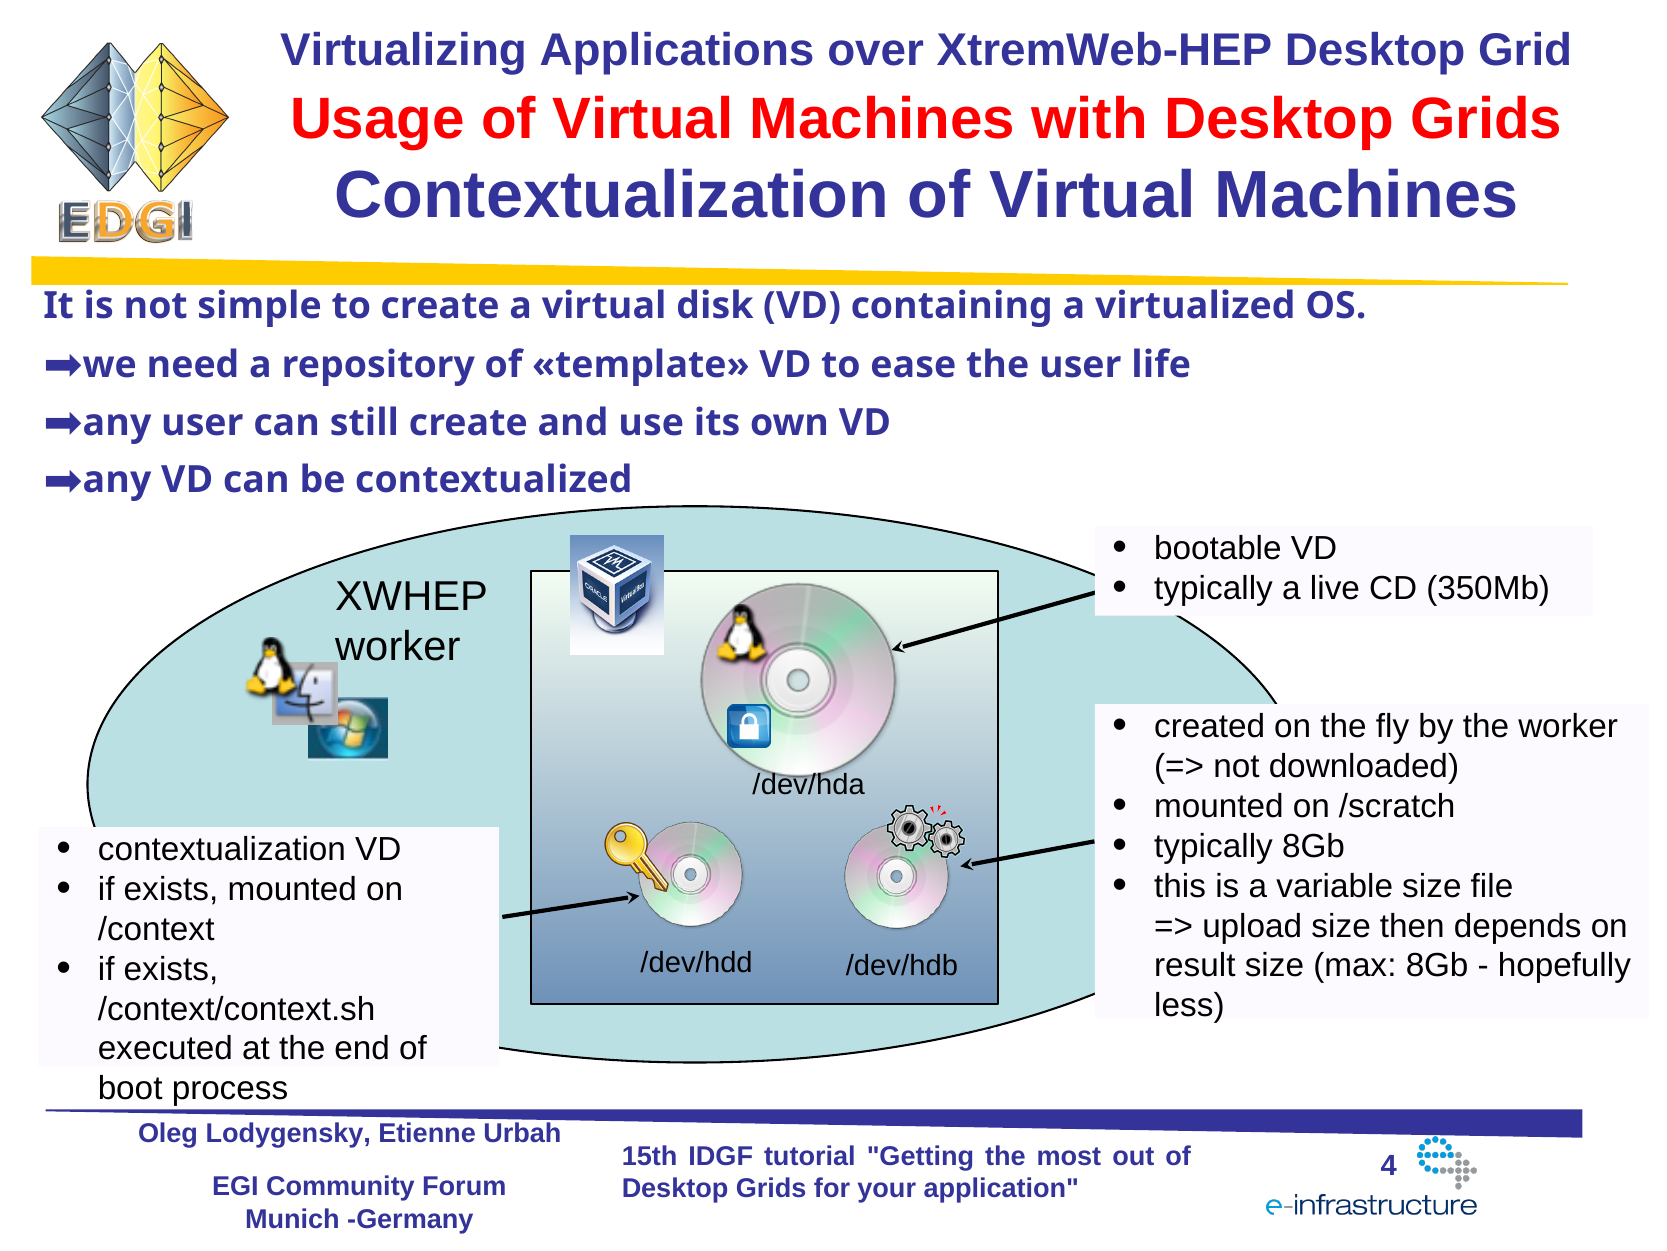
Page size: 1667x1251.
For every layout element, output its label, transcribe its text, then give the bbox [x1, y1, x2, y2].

text_box XWHEP worker [327, 568, 496, 669]
picture [243, 637, 388, 761]
text_box /dev/hda [745, 765, 873, 801]
picture [699, 581, 903, 784]
text_box bootable VD typically a live CD (350Mb) [1094, 526, 1593, 616]
text_box /dev/hdb [838, 945, 966, 981]
text_box Virtualizing Applications over XtremWeb-HEP Desktop Grid Usage of Virtual Machines with Desktop Grids Contextualization of Virtual Machines [270, 12, 1583, 238]
picture [570, 535, 664, 655]
picture [1266, 1136, 1477, 1215]
text_box [87, 509, 1277, 1063]
picture [843, 804, 966, 932]
picture [602, 820, 746, 930]
text_box contextualization VD if exists, mounted on /context if exists, /context/context.sh executed at the end of boot process [38, 827, 499, 1067]
picture [31, 37, 238, 249]
text_box /dev/hdd [633, 943, 761, 979]
list It is not simple to create a virtual disk (VD) containing a virtualized OS. we need a repository of «template» VD to ease the user life any user can still create and use its own VD any VD can be contextualized [35, 273, 1418, 509]
text_box created on the fly by the worker (=> not downloaded) mounted on /scratch typically 8Gb this is a variable size file => upload size then depends on result size (max: 8Gb - hopefully less) [1094, 704, 1649, 1019]
